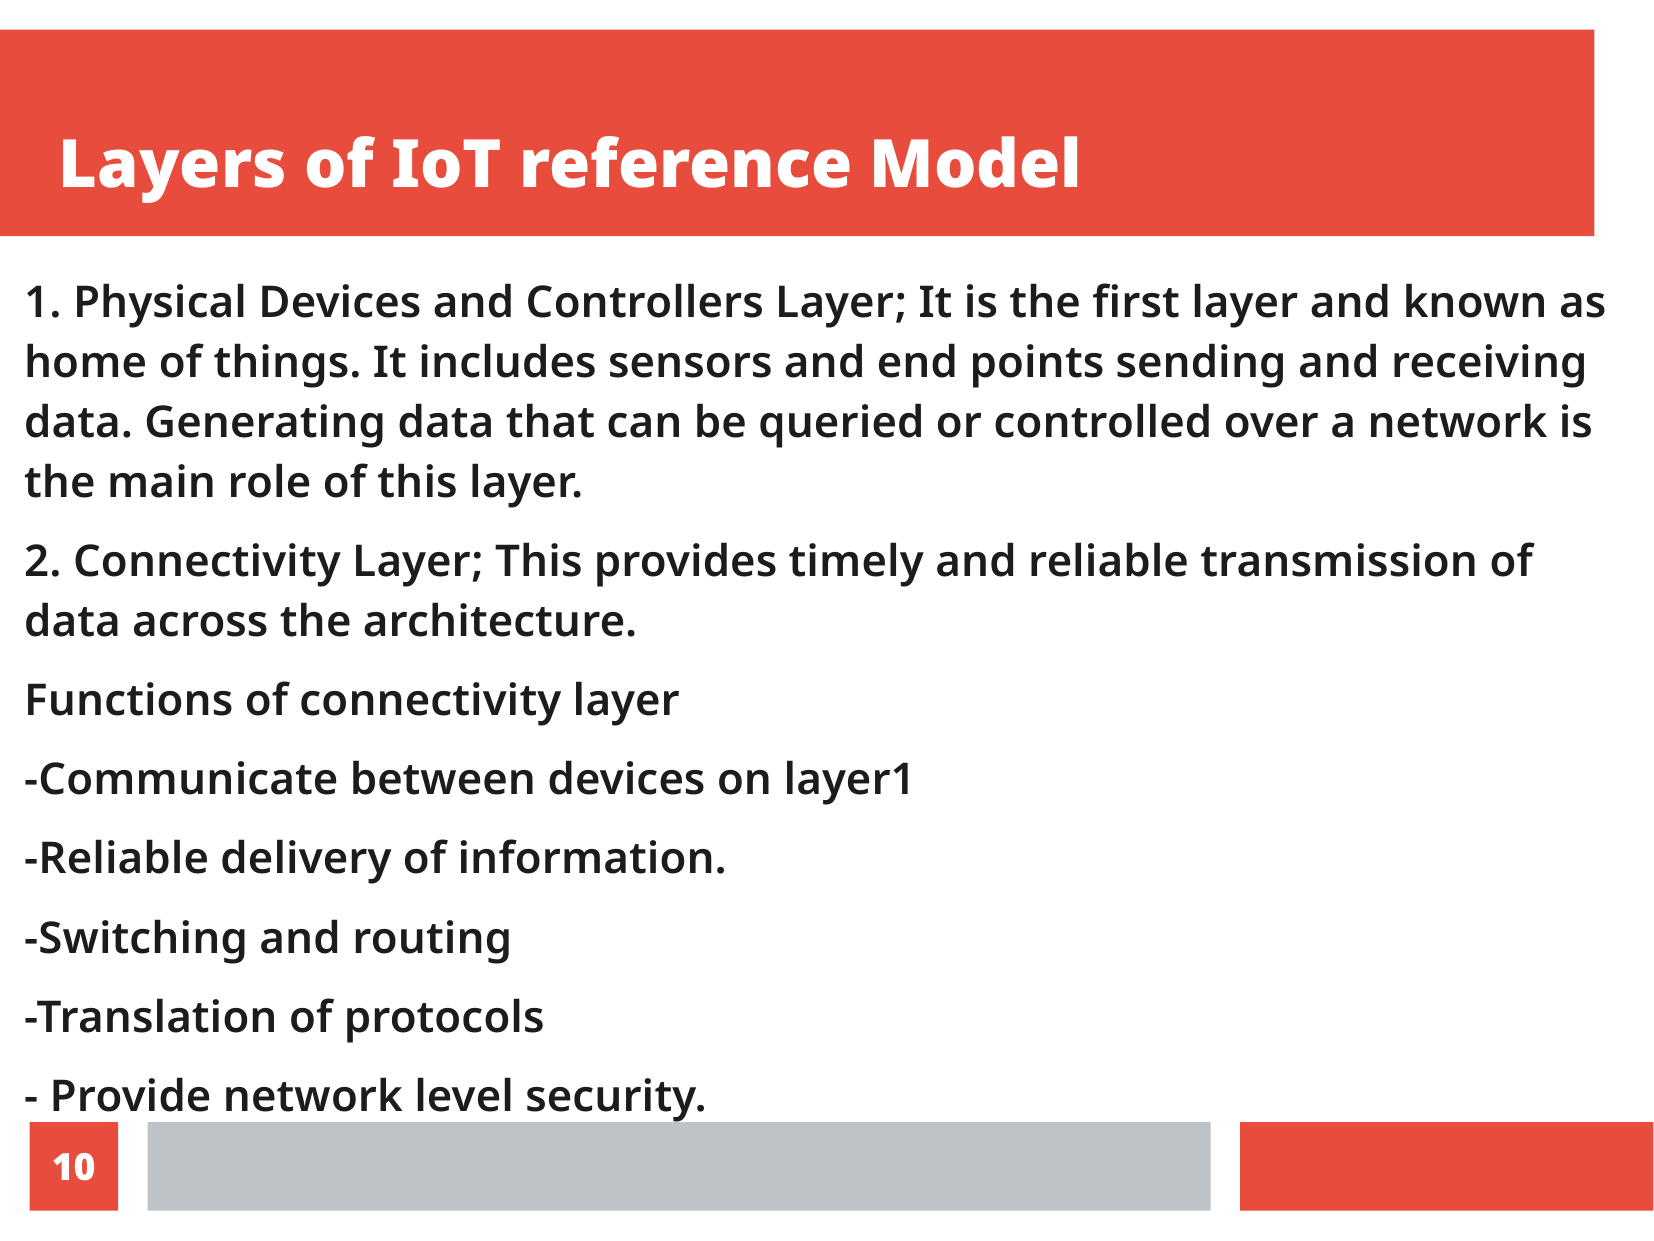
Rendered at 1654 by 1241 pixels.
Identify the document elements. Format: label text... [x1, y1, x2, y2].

title Layers of IoT reference Model [59, 59, 1595, 207]
list 1. Physical Devices and Controllers Layer; It is the first layer and known as home of things. It includes sensors and end points sending and receiving data. Generating data that can be queried or controlled over a network is the main role of this layer. 2. Connectivity Layer; This provides timely and reliable transmission of data across the architecture. Functions of connectivity layer -Communicate between devices on layer1 -Reliable delivery of information. -Switching and routing -Translation of protocols - Provide network level security. [24, 270, 1621, 1126]
